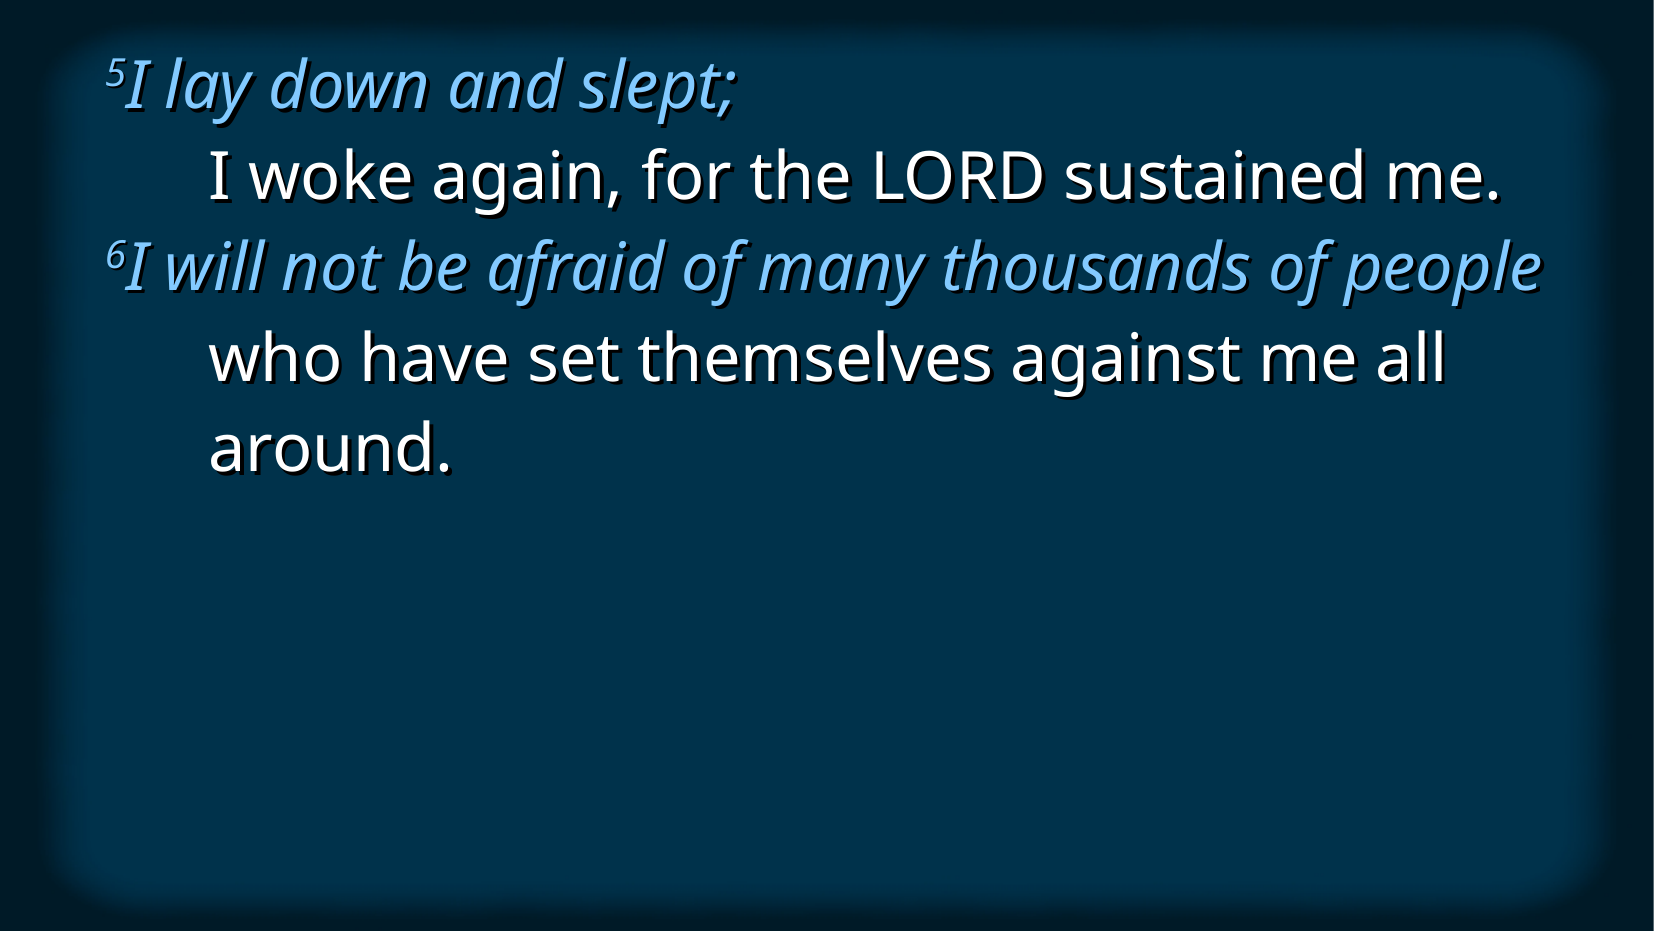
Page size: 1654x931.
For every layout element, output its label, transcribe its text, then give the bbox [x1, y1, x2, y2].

picture [0, 0, 1654, 931]
text_box 5I lay down and slept; I woke again, for the Lord sustained me. 6I will not be afraid of many thousands of people who have set themselves against me all around. [90, 30, 1561, 489]
